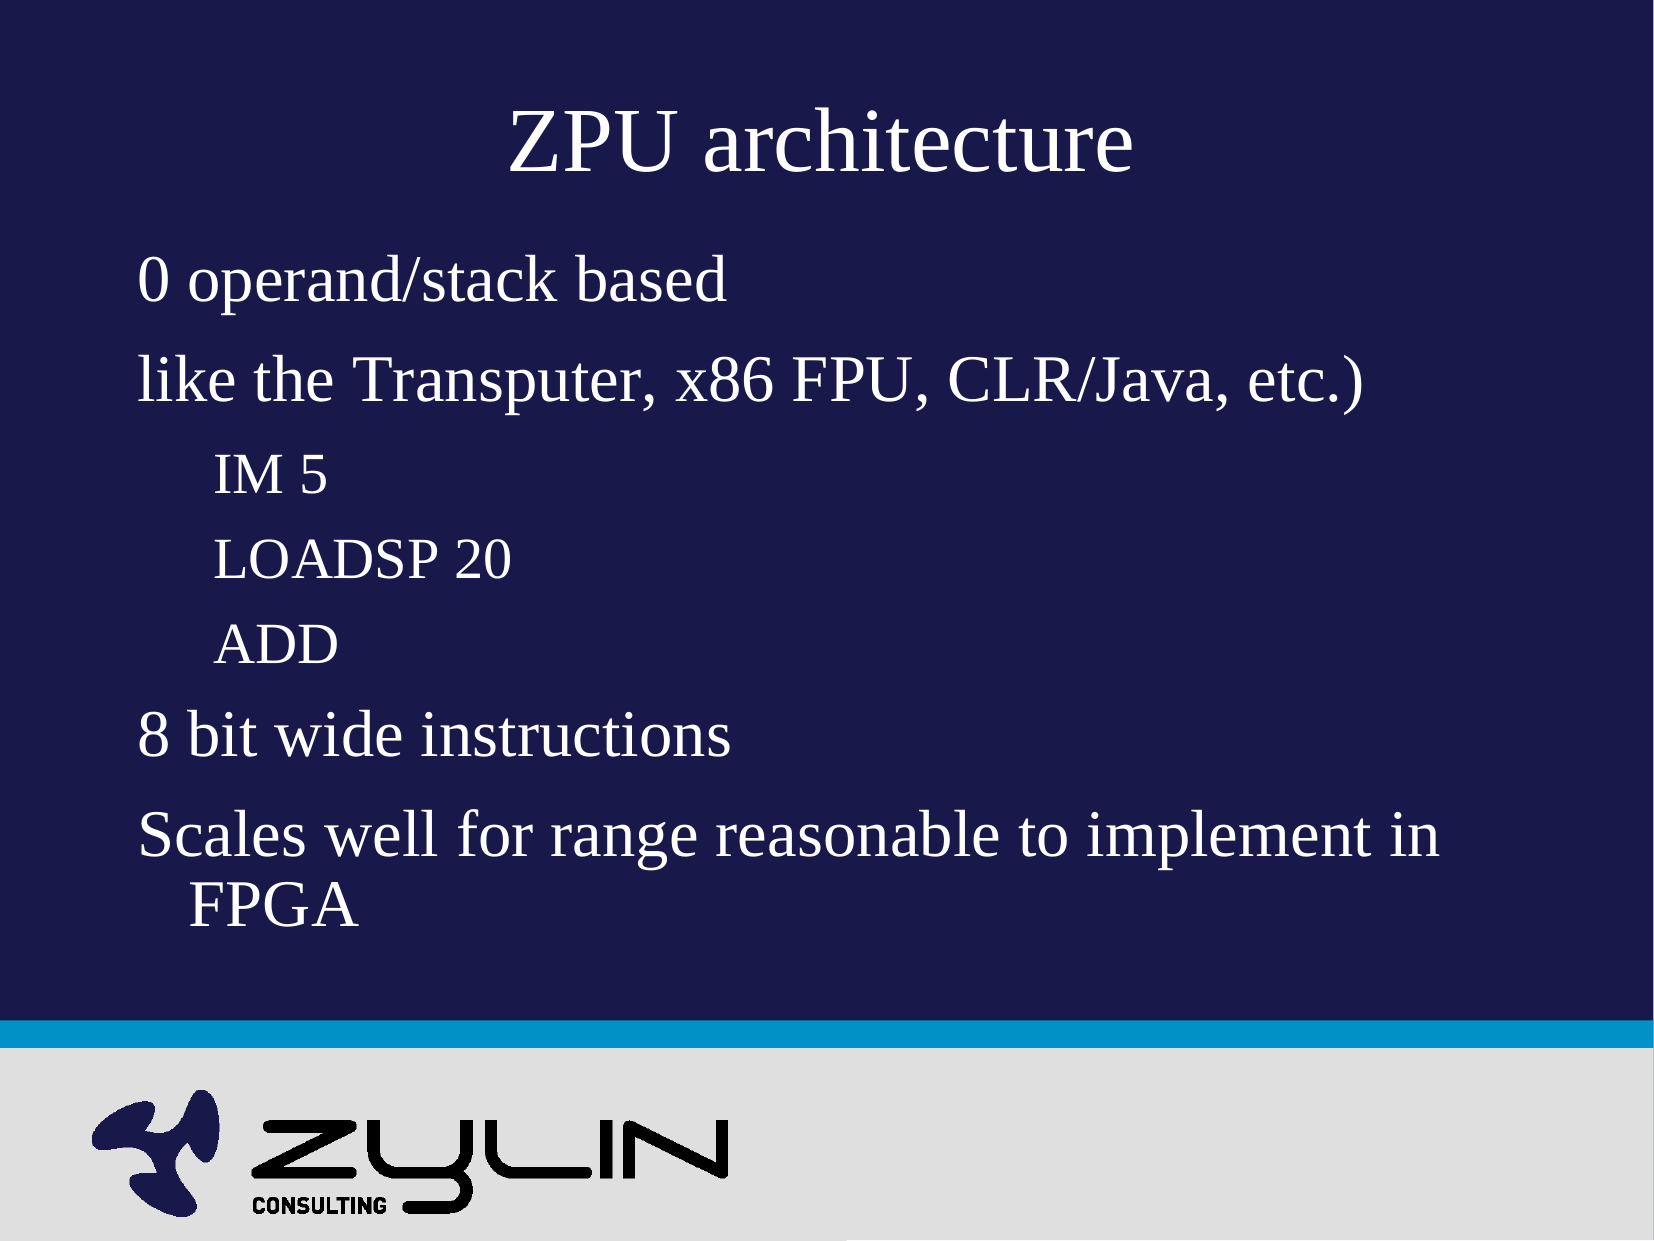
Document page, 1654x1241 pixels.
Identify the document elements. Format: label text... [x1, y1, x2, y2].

text_box [0, 1020, 1654, 1241]
list 0 operand/stack based like the Transputer, x86 FPU, CLR/Java, etc.) IM 5 LOADSP 20 ADD 8 bit wide instructions Scales well for range reasonable to implement in FPGA [120, 245, 1533, 1004]
picture [0, 1049, 812, 1241]
title ZPU architecture [117, 79, 1526, 206]
